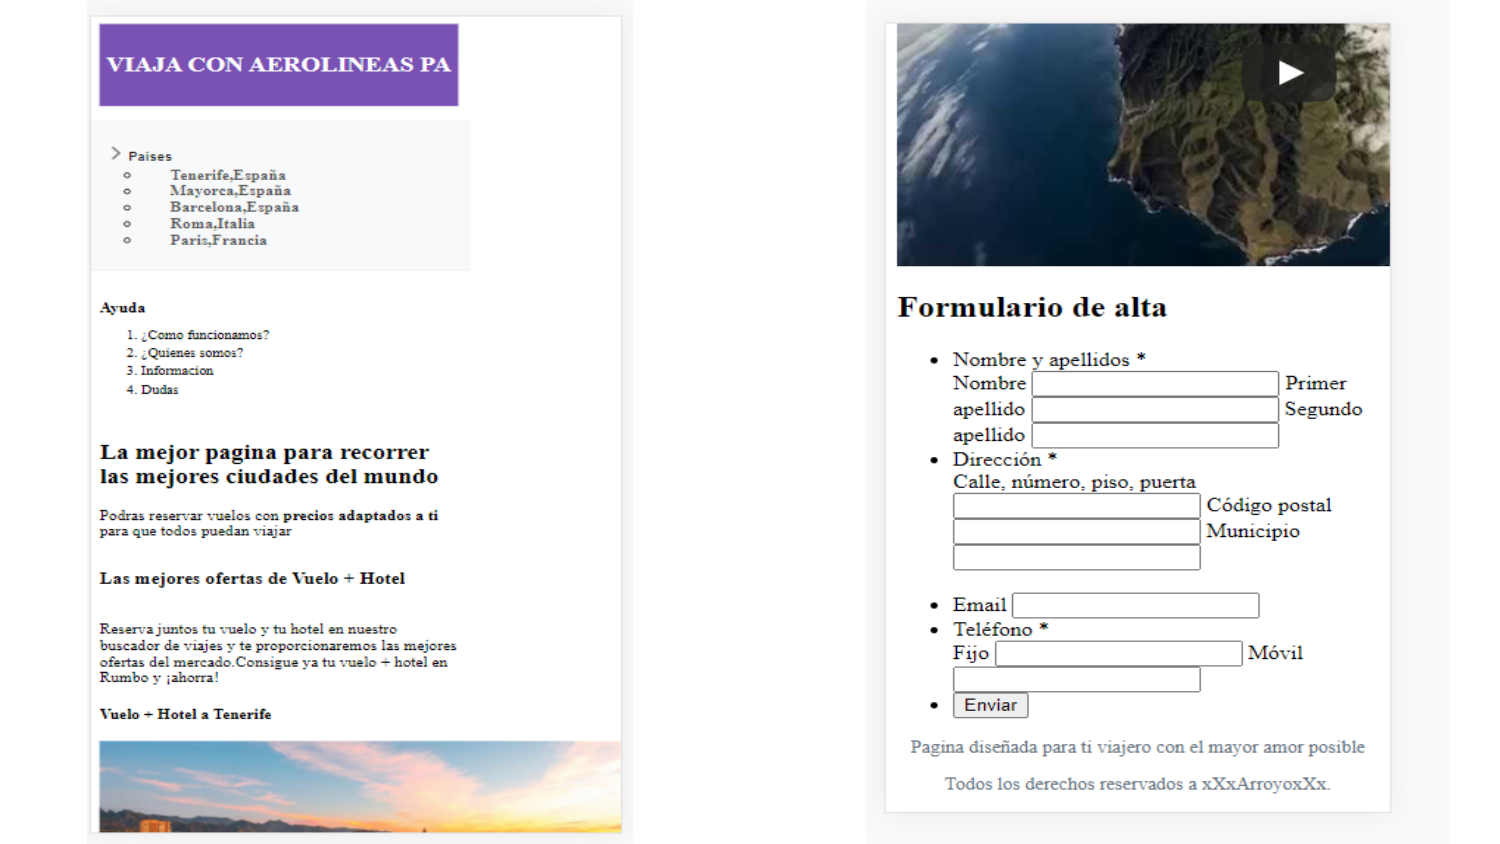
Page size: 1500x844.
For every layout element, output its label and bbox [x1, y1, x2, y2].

picture [87, 0, 633, 844]
picture [865, 0, 1449, 844]
